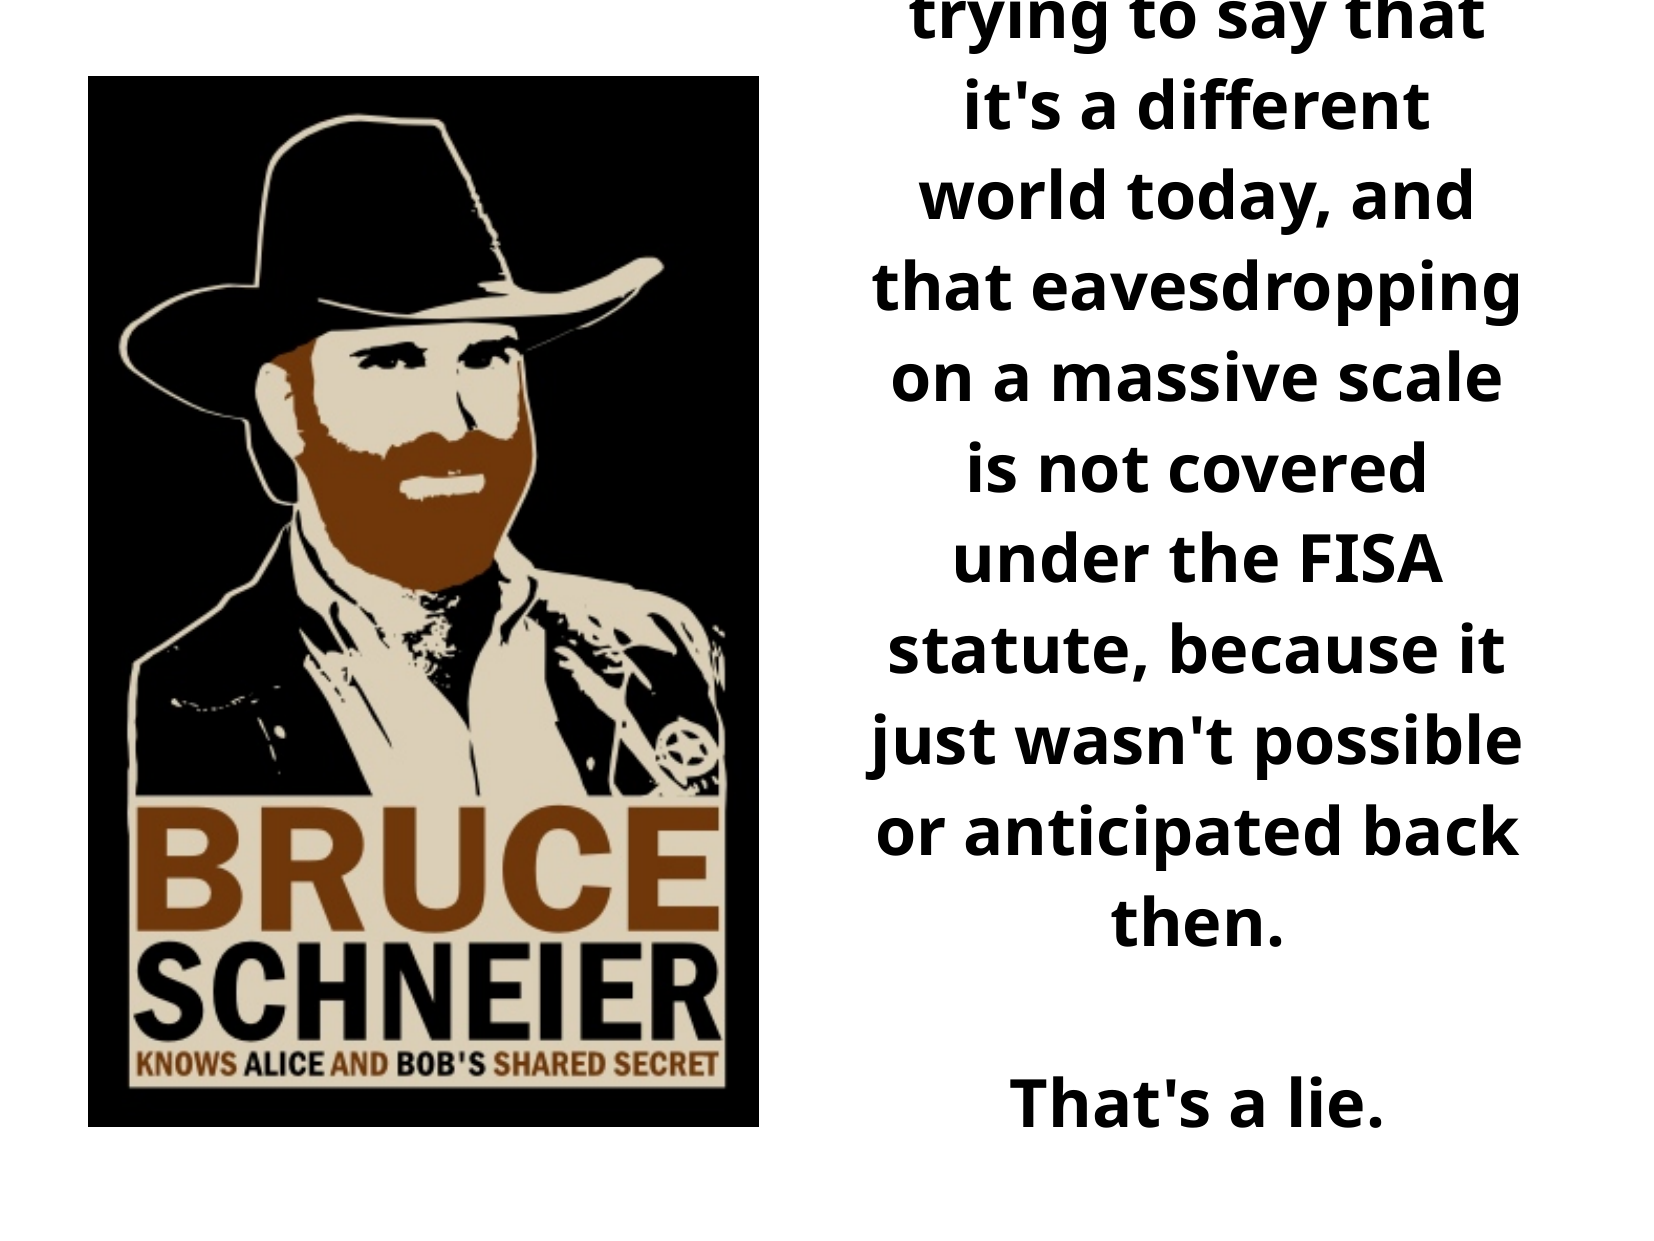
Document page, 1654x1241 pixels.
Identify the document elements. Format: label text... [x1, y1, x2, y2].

text_box A lot of people are trying to say that it's a different world today, and that eavesdropping on a massive scale is not covered under the FISA statute, because it just wasn't possible or anticipated back then. That's a lie. December 29, 2005 [848, 100, 1548, 1104]
picture [88, 76, 759, 1127]
